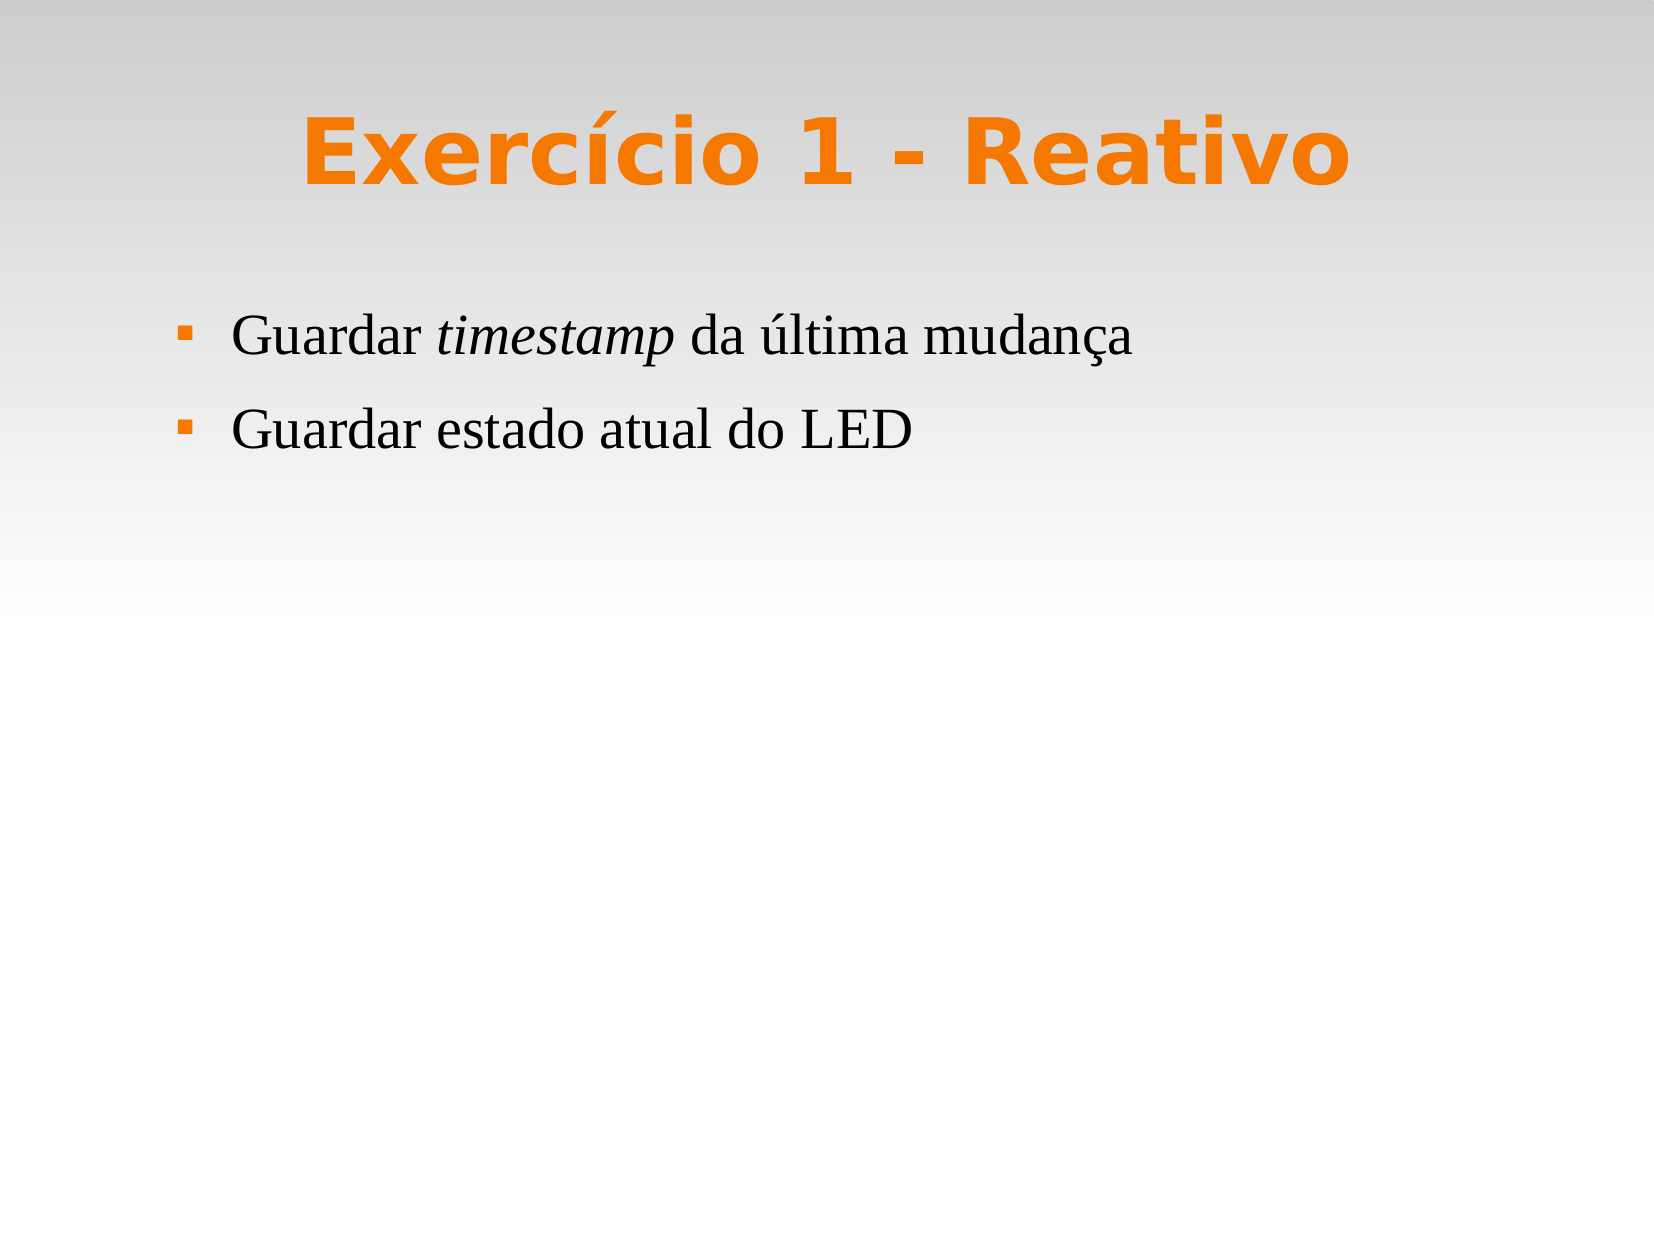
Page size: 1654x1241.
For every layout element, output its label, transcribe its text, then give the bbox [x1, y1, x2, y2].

title Exercício 1 - Reativo [82, 49, 1571, 257]
list Guardar timestamp da última mudança Guardar estado atual do LED [89, 302, 1576, 1121]
